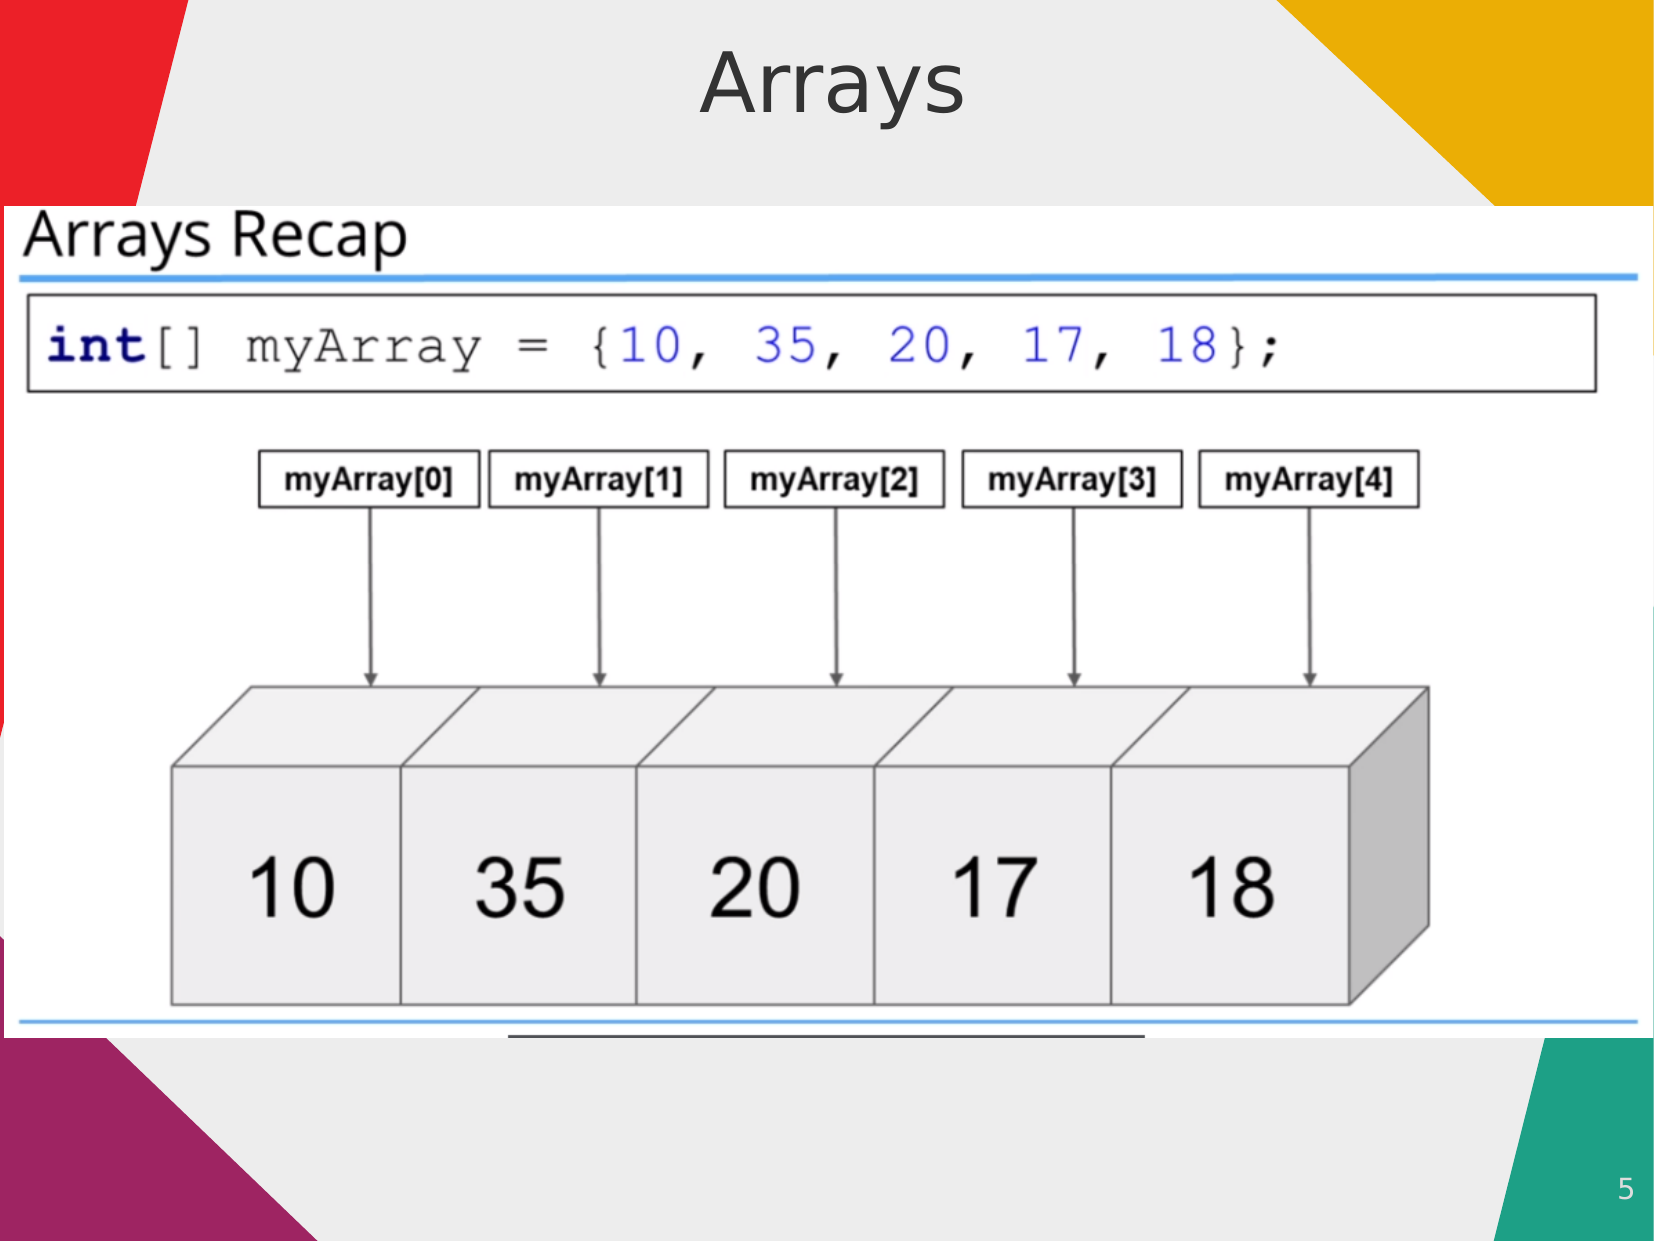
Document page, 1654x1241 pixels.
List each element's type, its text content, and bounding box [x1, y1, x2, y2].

title Arrays [121, 0, 1546, 182]
picture [4, 206, 1654, 1038]
